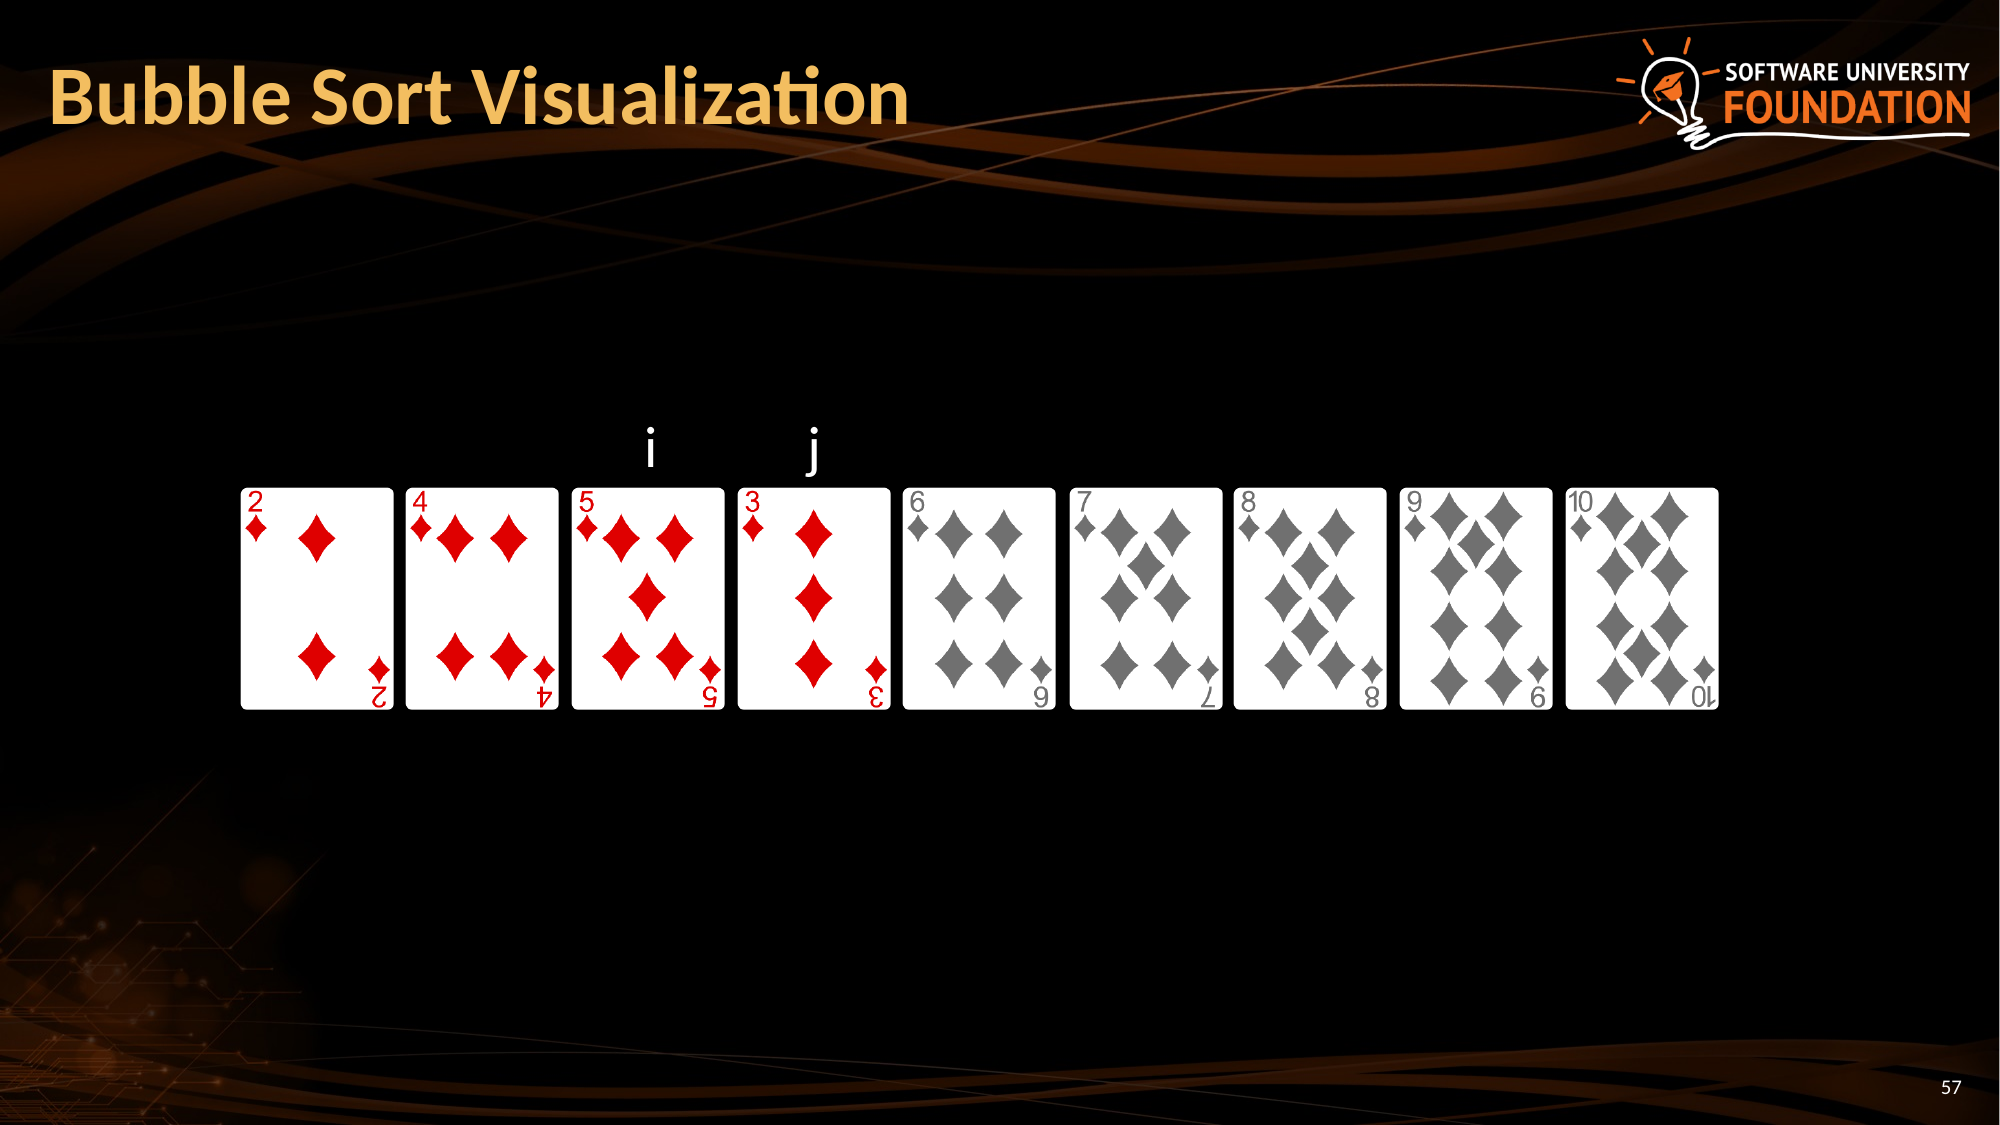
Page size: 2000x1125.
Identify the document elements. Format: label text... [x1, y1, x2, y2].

text_box j [793, 401, 837, 487]
slide_number <number> [1897, 1070, 1968, 1103]
text_box i [629, 401, 673, 487]
picture [0, 0, 2000, 1125]
title Bubble Sort Visualization [30, 6, 1602, 189]
